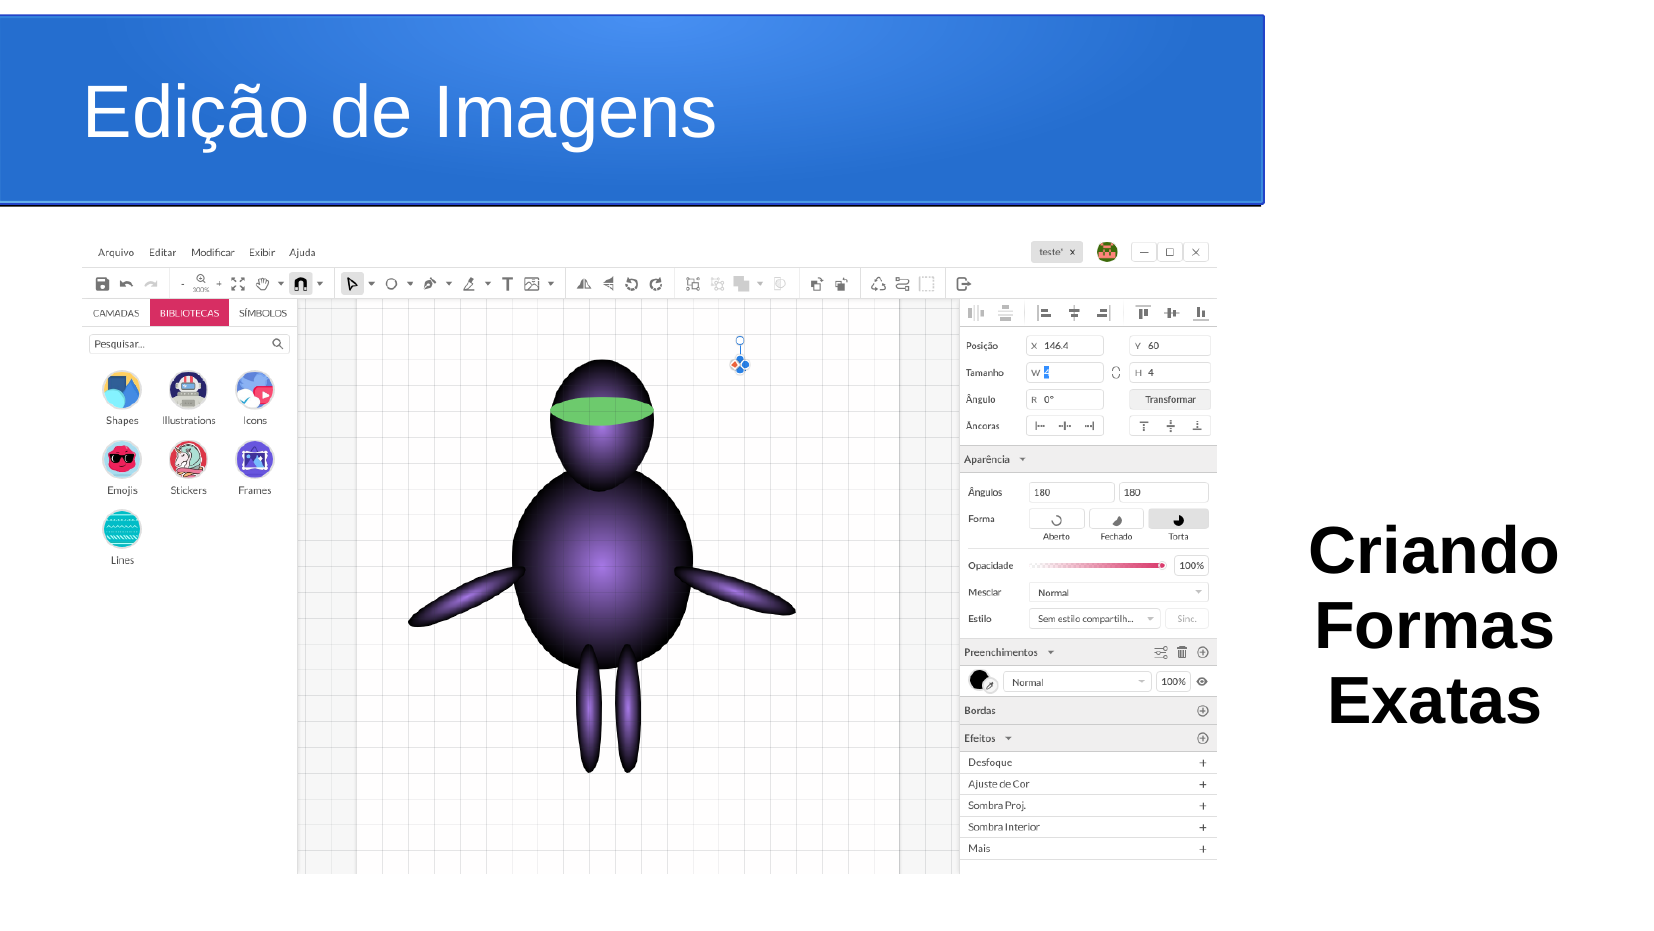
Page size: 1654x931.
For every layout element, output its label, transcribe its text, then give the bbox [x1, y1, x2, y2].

subtitle Criando Formas Exatas [1217, 513, 1654, 738]
title Edição de Imagens [82, 35, 1235, 189]
picture [82, 236, 1217, 875]
